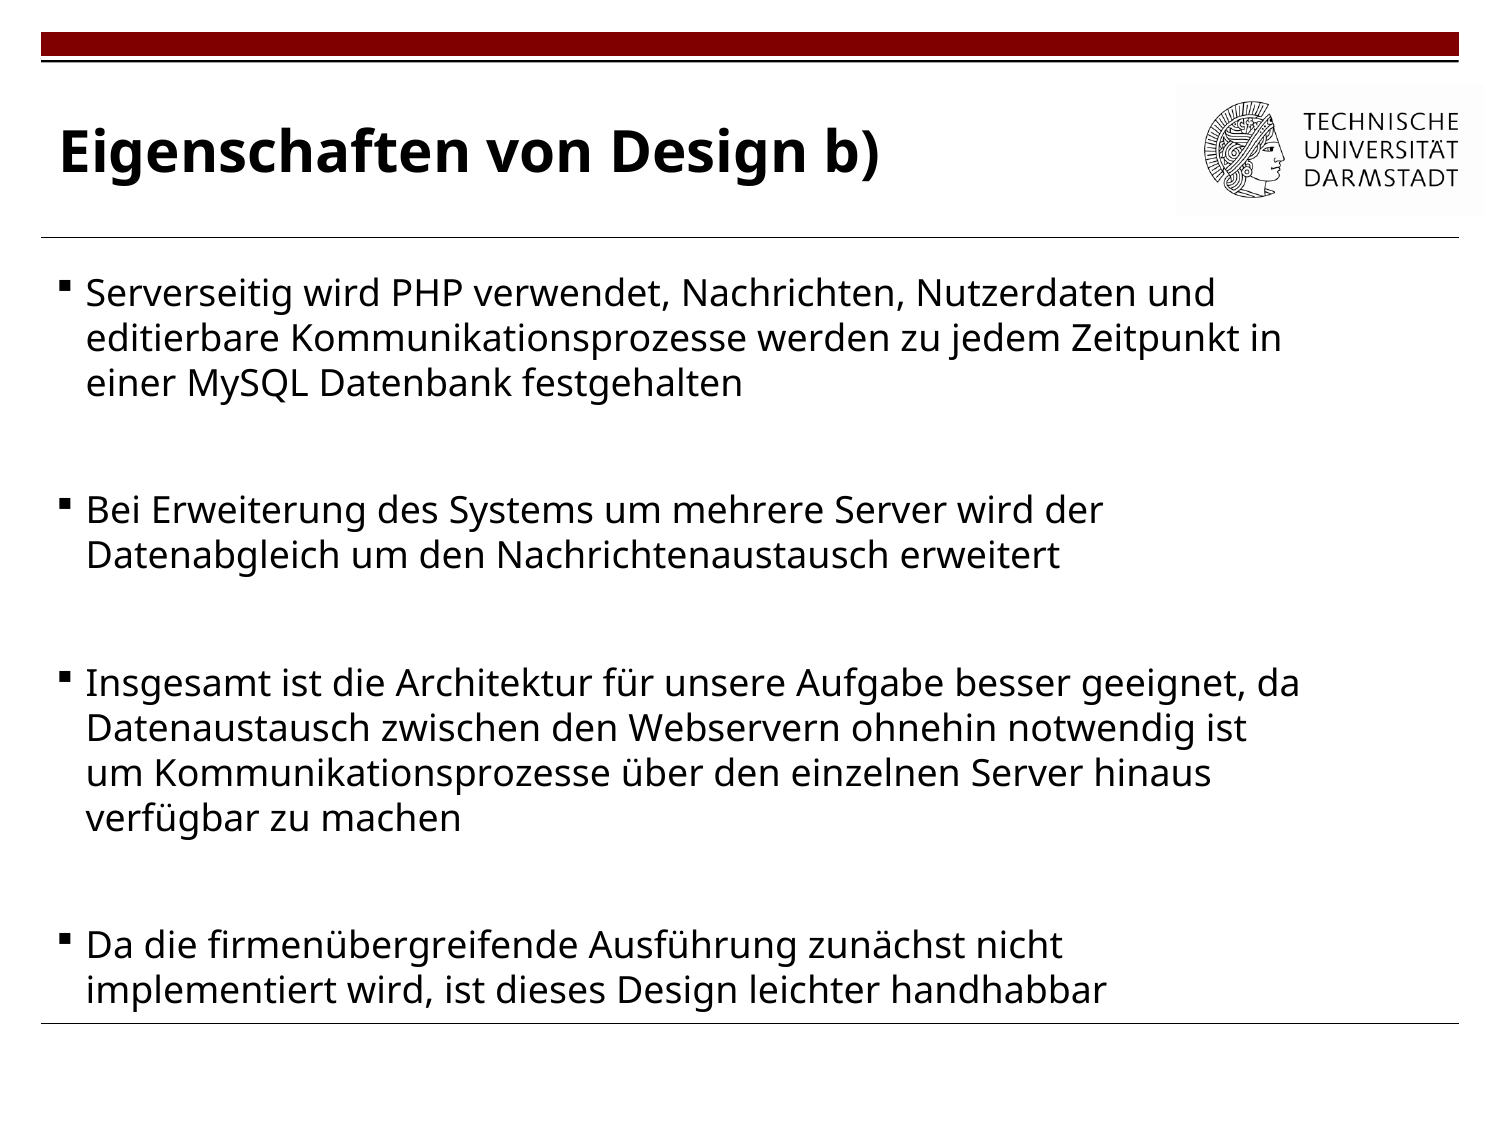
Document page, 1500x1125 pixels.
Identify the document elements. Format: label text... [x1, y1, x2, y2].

list Serverseitig wird PHP verwendet, Nachrichten, Nutzerdaten und editierbare Kommunikationsprozesse werden zu jedem Zeitpunkt in einer MySQL Datenbank festgehalten Bei Erweiterung des Systems um mehrere Server wird der Datenabgleich um den Nachrichtenaustausch erweitert Insgesamt ist die Architektur für unsere Aufgabe besser geeignet, da Datenaustausch zwischen den Webservern ohnehin notwendig ist um Kommunikationsprozesse über den einzelnen Server hinaus verfügbar zu machen Da die firmenübergreifende Ausführung zunächst nicht implementiert wird, ist dieses Design leichter handhabbar [41, 261, 1329, 1019]
title Eigenschaften von Design b) [58, 80, 1187, 218]
picture [1187, 84, 1484, 215]
